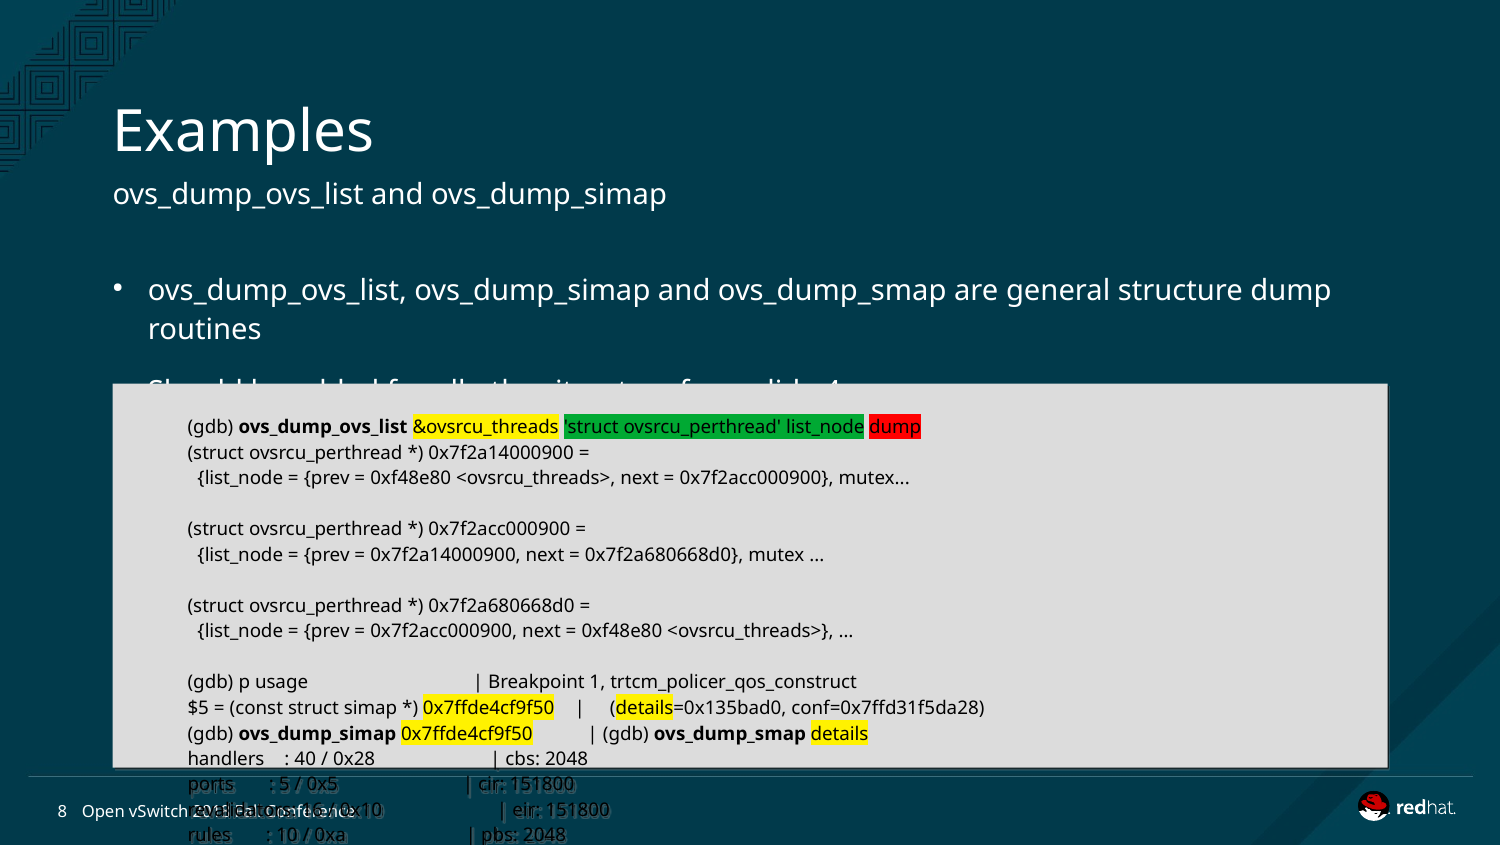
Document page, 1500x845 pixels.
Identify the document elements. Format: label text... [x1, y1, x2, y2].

title Examples [112, 0, 1388, 169]
text_box (gdb) ovs_dump_ovs_list &ovsrcu_threads 'struct ovsrcu_perthread' list_node dump (struct ovsrcu_perthread *) 0x7f2a14000900 = {list_node = {prev = 0xf48e80 <ovsrcu_threads>, next = 0x7f2acc000900}, mutex... (struct ovsrcu_perthread *) 0x7f2acc000900 = {list_node = {prev = 0x7f2a14000900, next = 0x7f2a680668d0}, mutex ... (struct ovsrcu_perthread *) 0x7f2a680668d0 = {list_node = {prev = 0x7f2acc000900, next = 0xf48e80 <ovsrcu_threads>}, … (gdb) p usage | Breakpoint 1, trtcm_policer_qos_construct $5 = (const struct simap *) 0x7ffde4cf9f50 | (details=0x135bad0, conf=0x7ffd31f5da28) (gdb) ovs_dump_simap 0x7ffde4cf9f50 | (gdb) ovs_dump_smap details handlers : 40 / 0x28 | cbs: 2048 ports : 5 / 0x5 | cir: 151800 revalidators: 16 / 0x10 | eir: 151800 rules : 10 / 0xa | pbs: 2048 [112, 383, 1388, 768]
picture [34, 774, 1312, 778]
picture [99, 38, 103, 49]
text_box ovs_dump_ovs_list, ovs_dump_simap and ovs_dump_smap are general structure dump routines Should be added for all other iterators from slide 4 [112, 268, 1388, 383]
subtitle ovs_dump_ovs_list and ovs_dump_simap [112, 173, 1388, 237]
